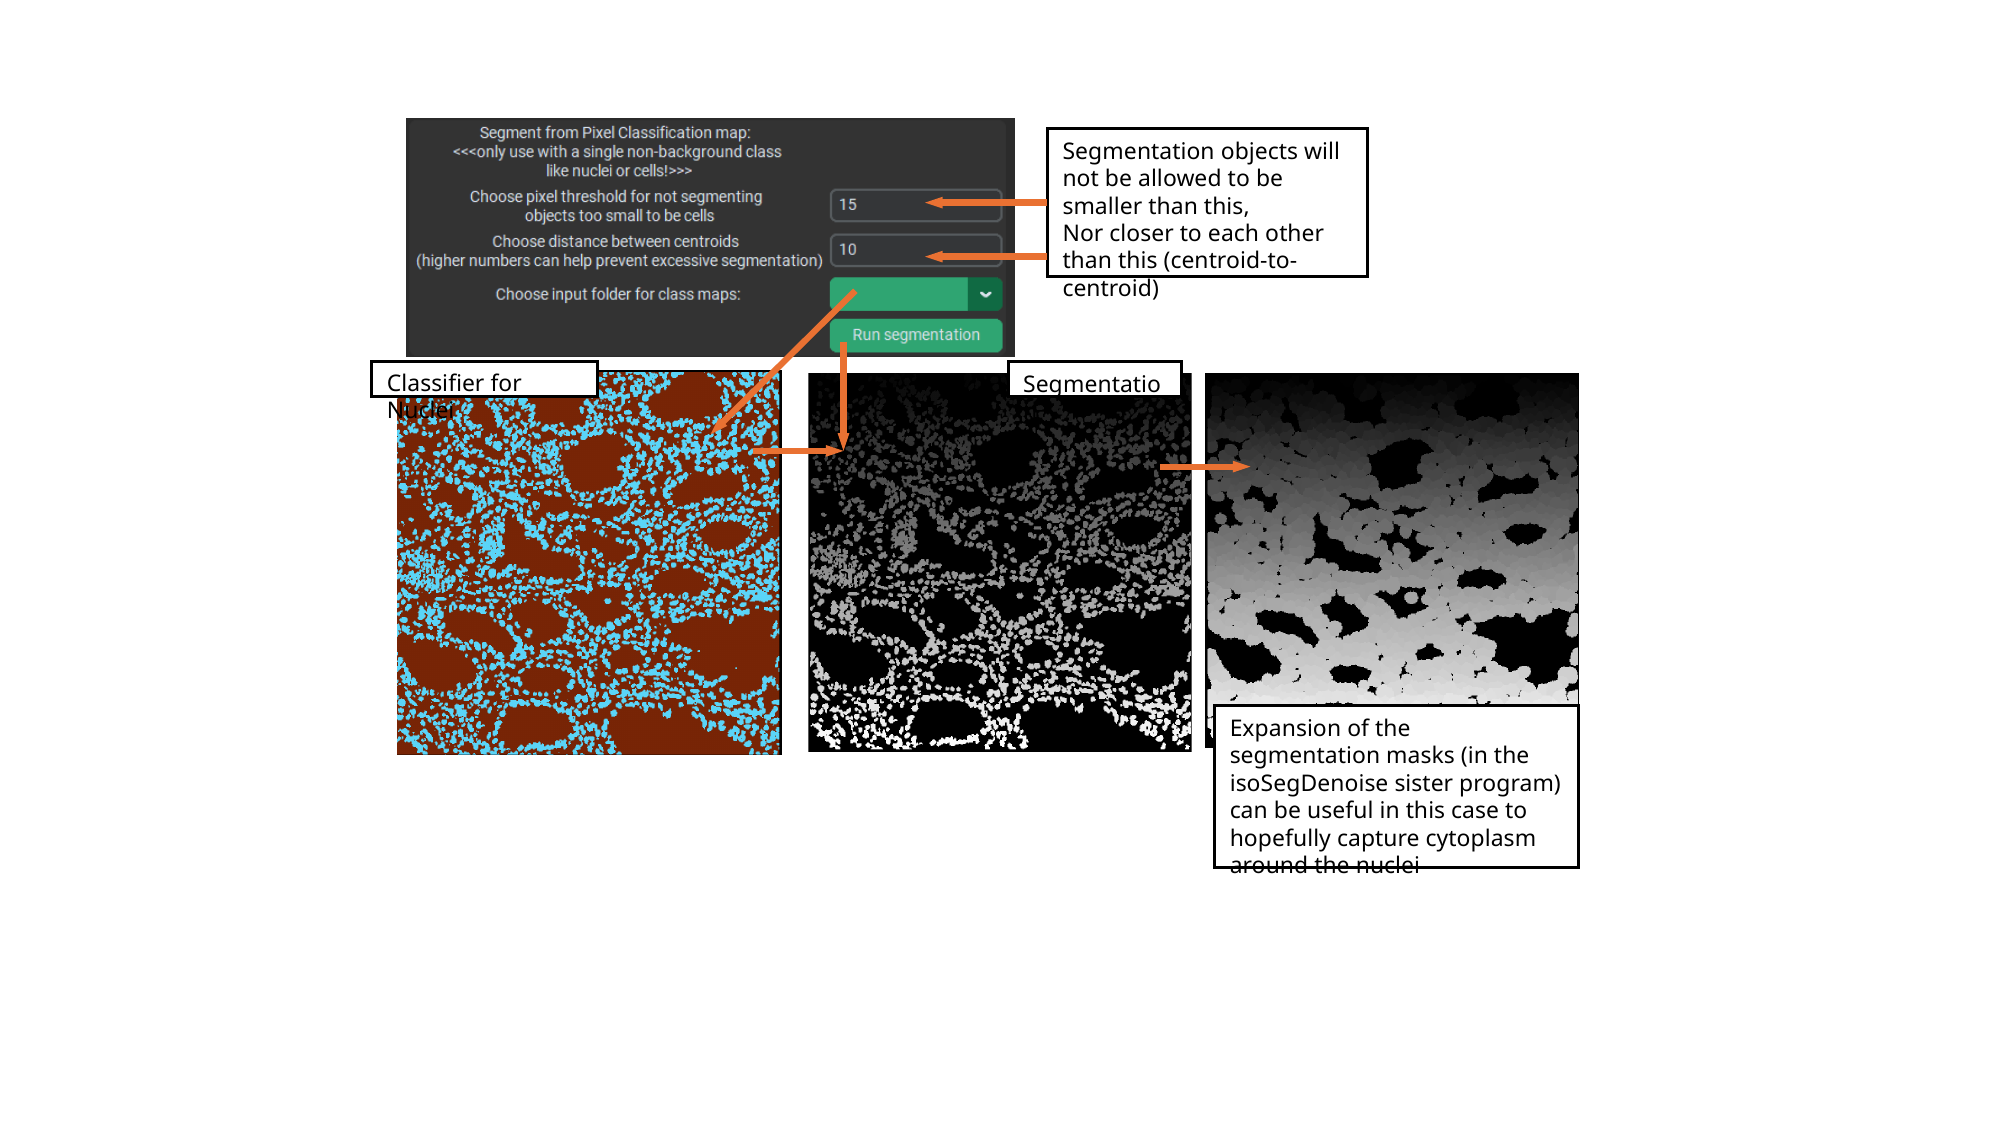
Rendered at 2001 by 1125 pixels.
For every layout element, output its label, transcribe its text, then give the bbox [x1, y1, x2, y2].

picture [397, 370, 782, 755]
picture [406, 118, 1015, 357]
text_box Expansion of the segmentation masks (in the isoSegDenoise sister program) can be useful in this case to hopefully capture cytoplasm around the nuclei [1215, 706, 1579, 867]
picture [808, 373, 1192, 752]
text_box Classifier for Nuclei [372, 361, 597, 396]
picture [1205, 373, 1579, 748]
text_box Segmentation objects will not be allowed to be smaller than this, Nor closer to each other than this (centroid-to-centroid) [1047, 129, 1367, 276]
picture [808, 373, 842, 450]
text_box Segmentation [1008, 362, 1181, 396]
